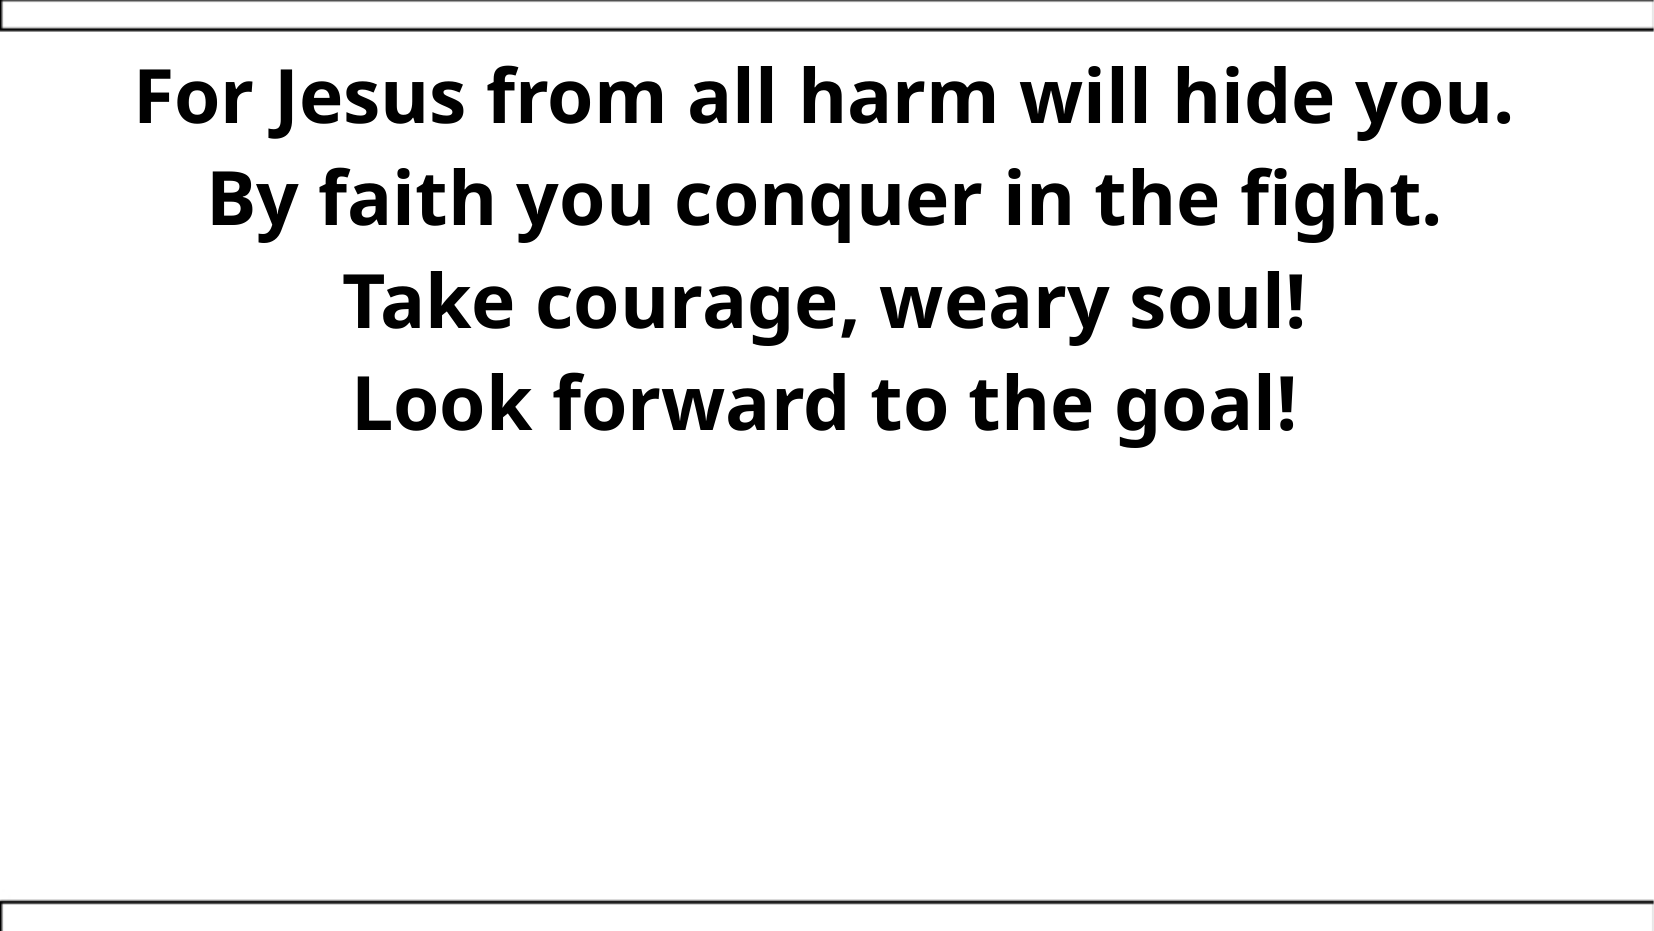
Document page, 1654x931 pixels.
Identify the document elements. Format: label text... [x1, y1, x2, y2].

picture [0, 0, 1654, 931]
text_box For Jesus from all harm will hide you. By faith you conquer in the fight. Take courage, weary soul! Look forward to the goal! [90, 35, 1561, 451]
